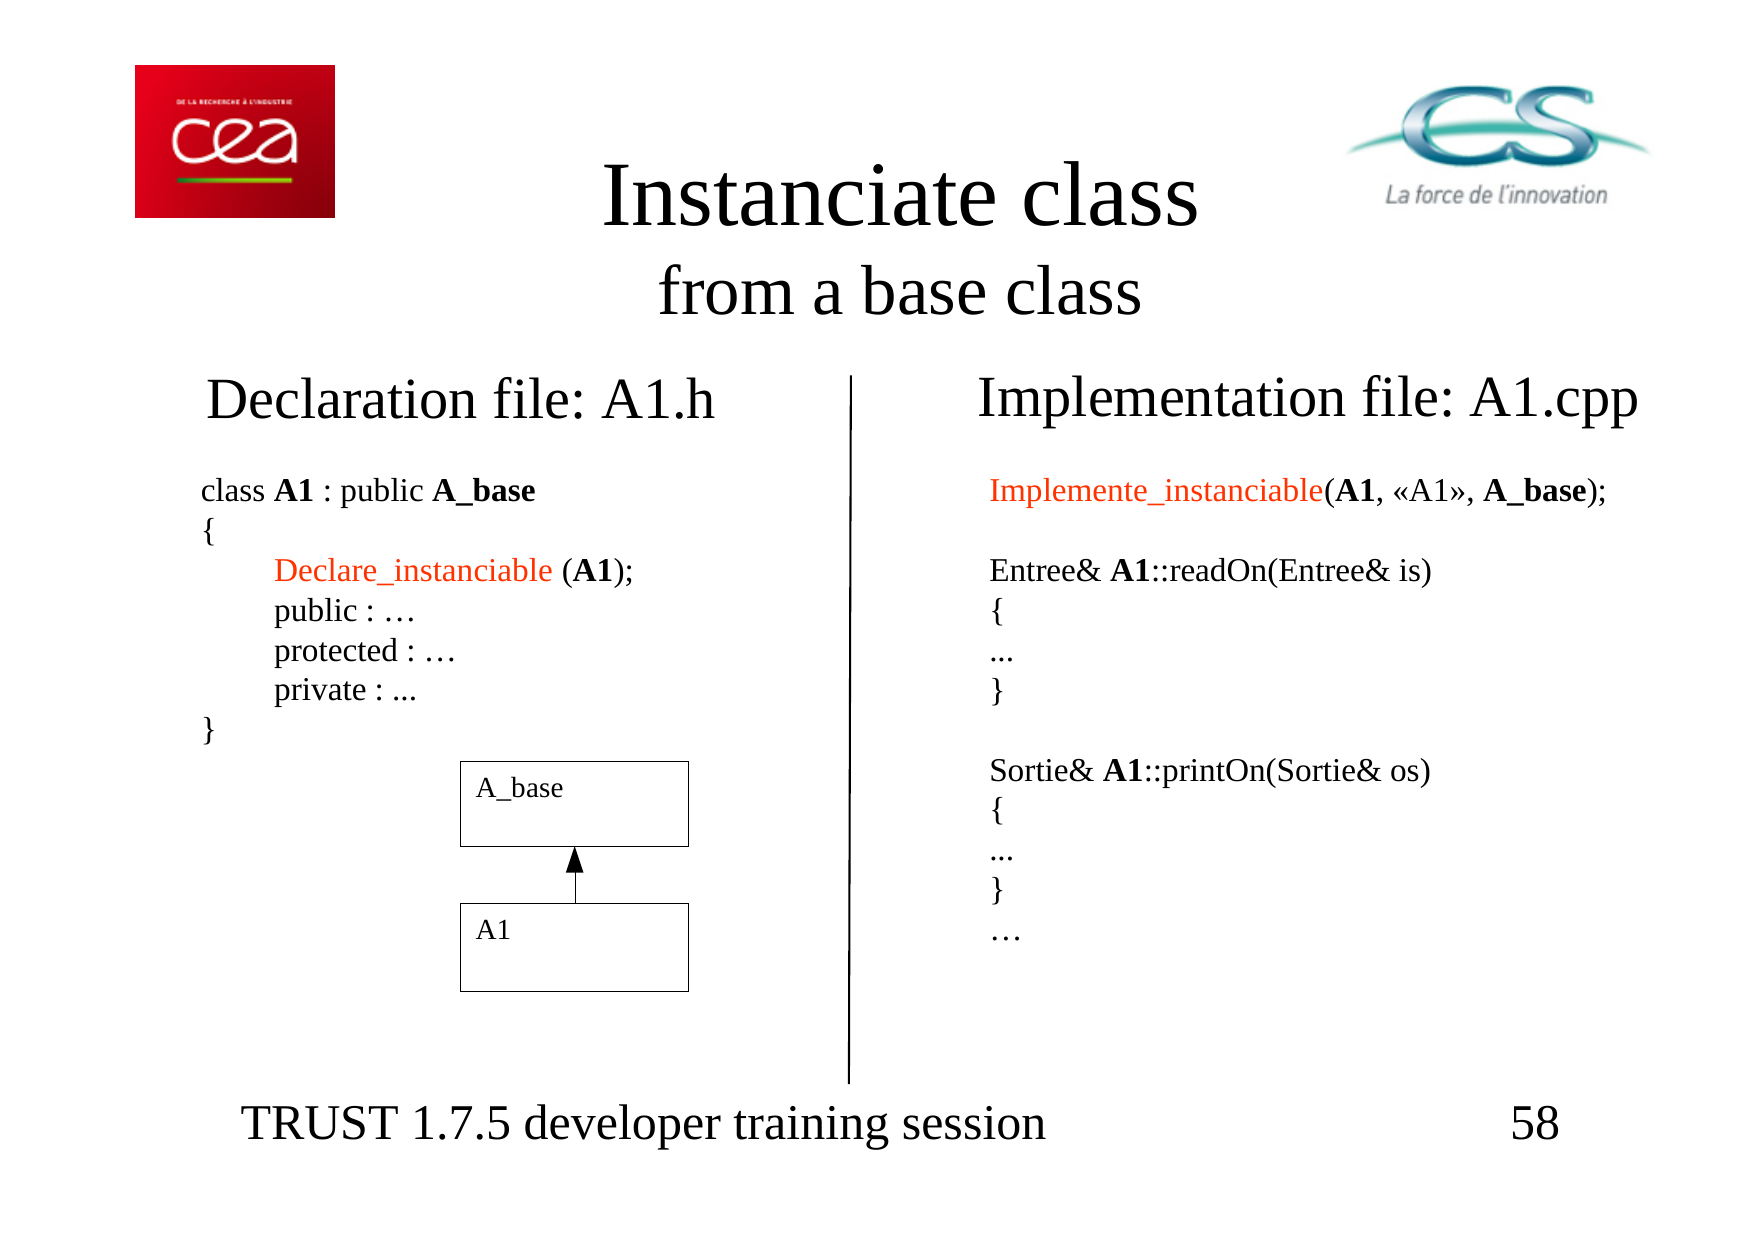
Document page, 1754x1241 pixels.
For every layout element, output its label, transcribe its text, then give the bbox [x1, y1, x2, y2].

text_box Implementation file: A1.cpp [963, 350, 1656, 436]
text_box class A1 : public A_base { Declare_instanciable (A1); public : … protected : … private : ... } [186, 460, 649, 836]
text_box Declaration file: A1.h [191, 352, 732, 438]
picture [1340, 73, 1662, 218]
picture [135, 65, 335, 218]
text_box A_base [460, 761, 689, 847]
title Instanciate class from a base class [225, 125, 1577, 337]
text_box A1 [460, 903, 689, 992]
text_box Implemente_instanciable(A1, «A1», A_base); Entree& A1::readOn(Entree& is) { ... } Sortie& A1::printOn(Sortie& os) { ... } … [974, 460, 1623, 956]
